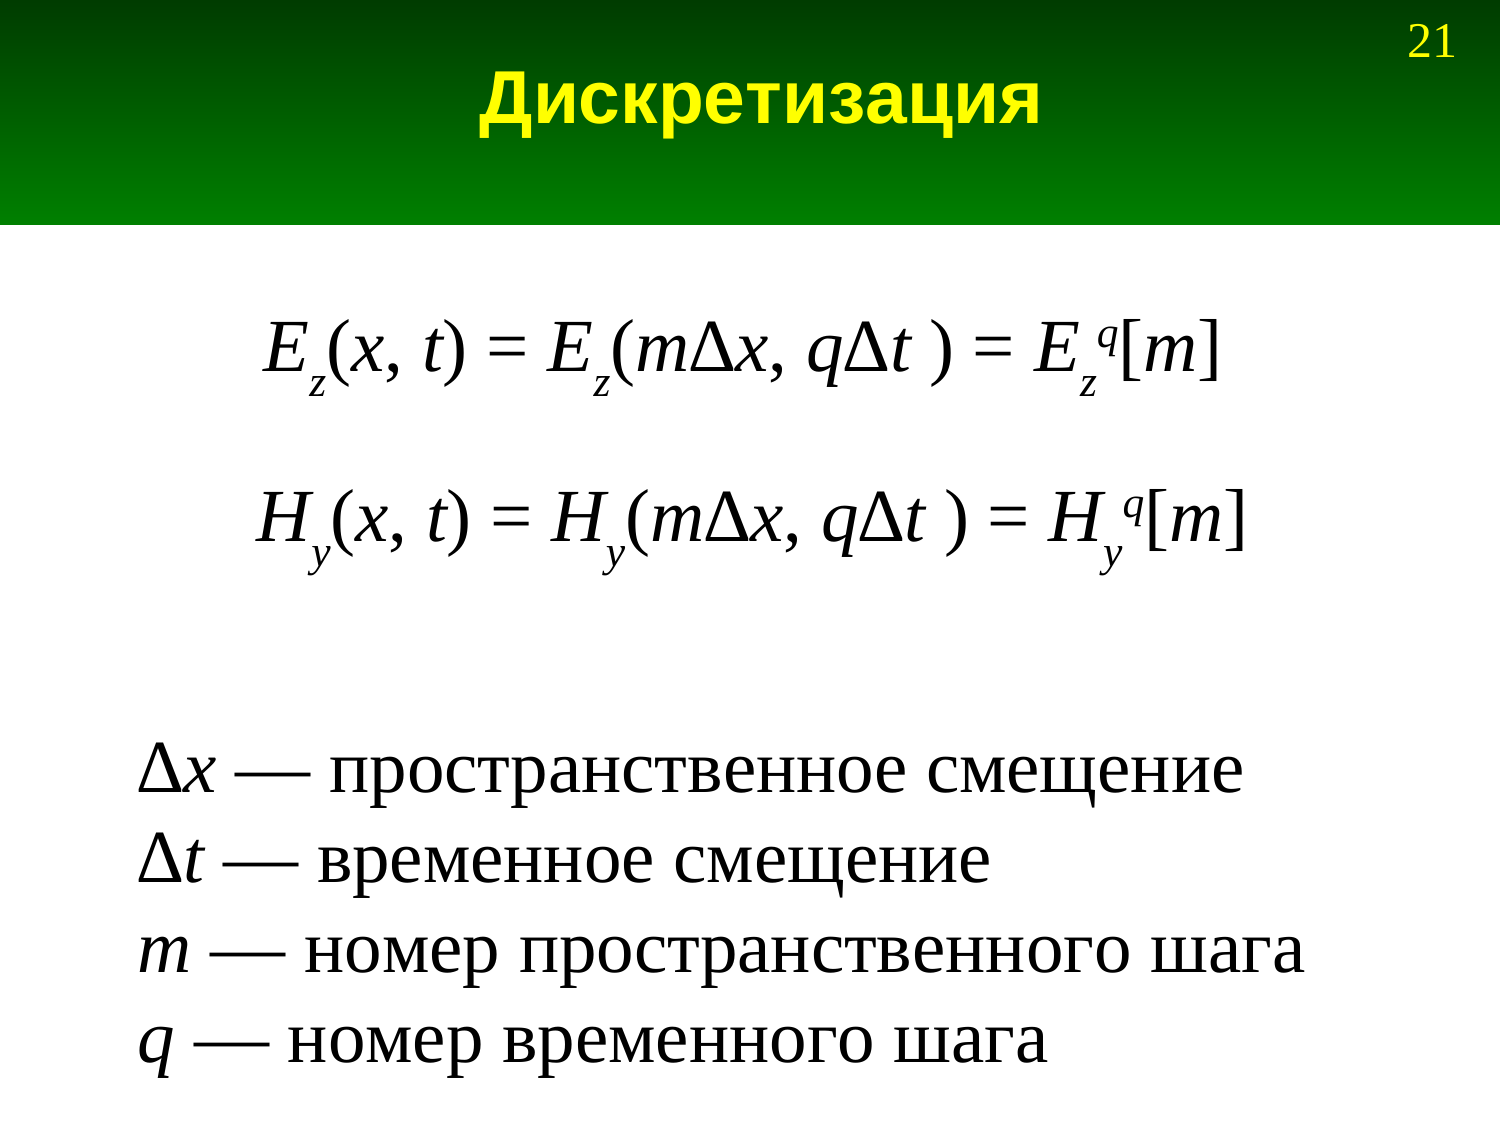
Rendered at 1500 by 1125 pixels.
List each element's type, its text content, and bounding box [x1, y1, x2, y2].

text_box Hy(x, t) = Hy(m∆x, q∆t ) = Hyq[m] [242, 459, 1294, 609]
text_box ∆x — пространственное смещение ∆t — временное смещение m — номер пространственного шага q — номер временного шага [123, 710, 1335, 1085]
text_box Ez(x, t) = Ez(m∆x, q∆t ) = Ezq[m] [248, 289, 1276, 415]
title Дискретизация [123, 0, 1399, 188]
